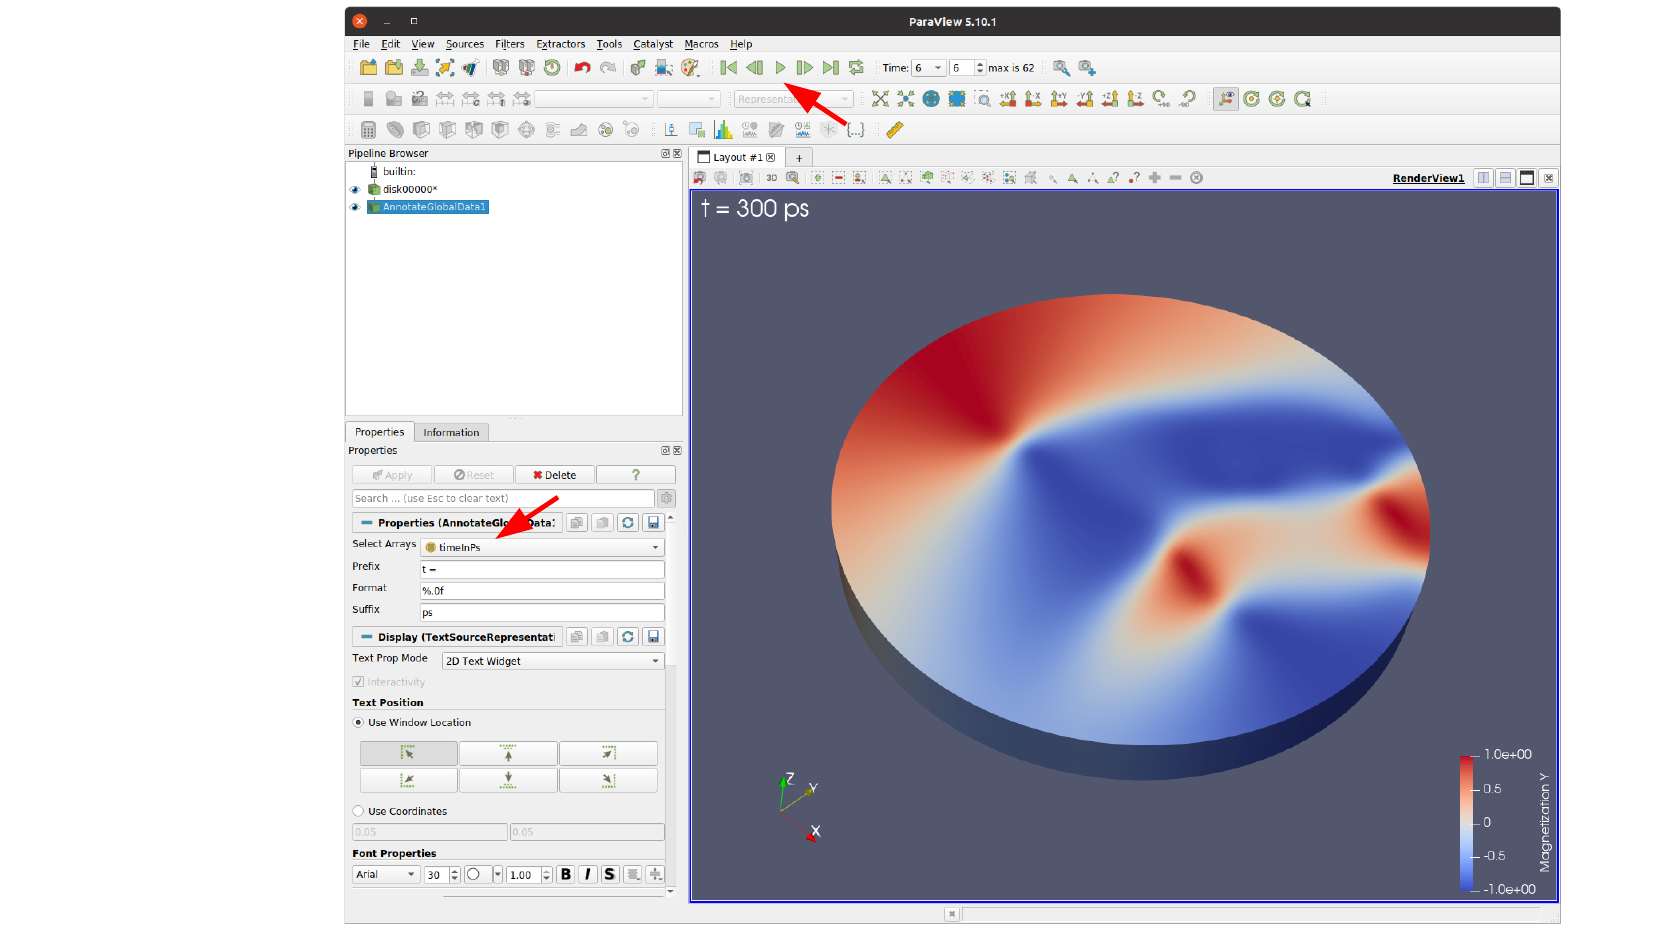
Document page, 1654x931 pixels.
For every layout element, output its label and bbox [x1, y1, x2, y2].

picture [337, 0, 1568, 931]
